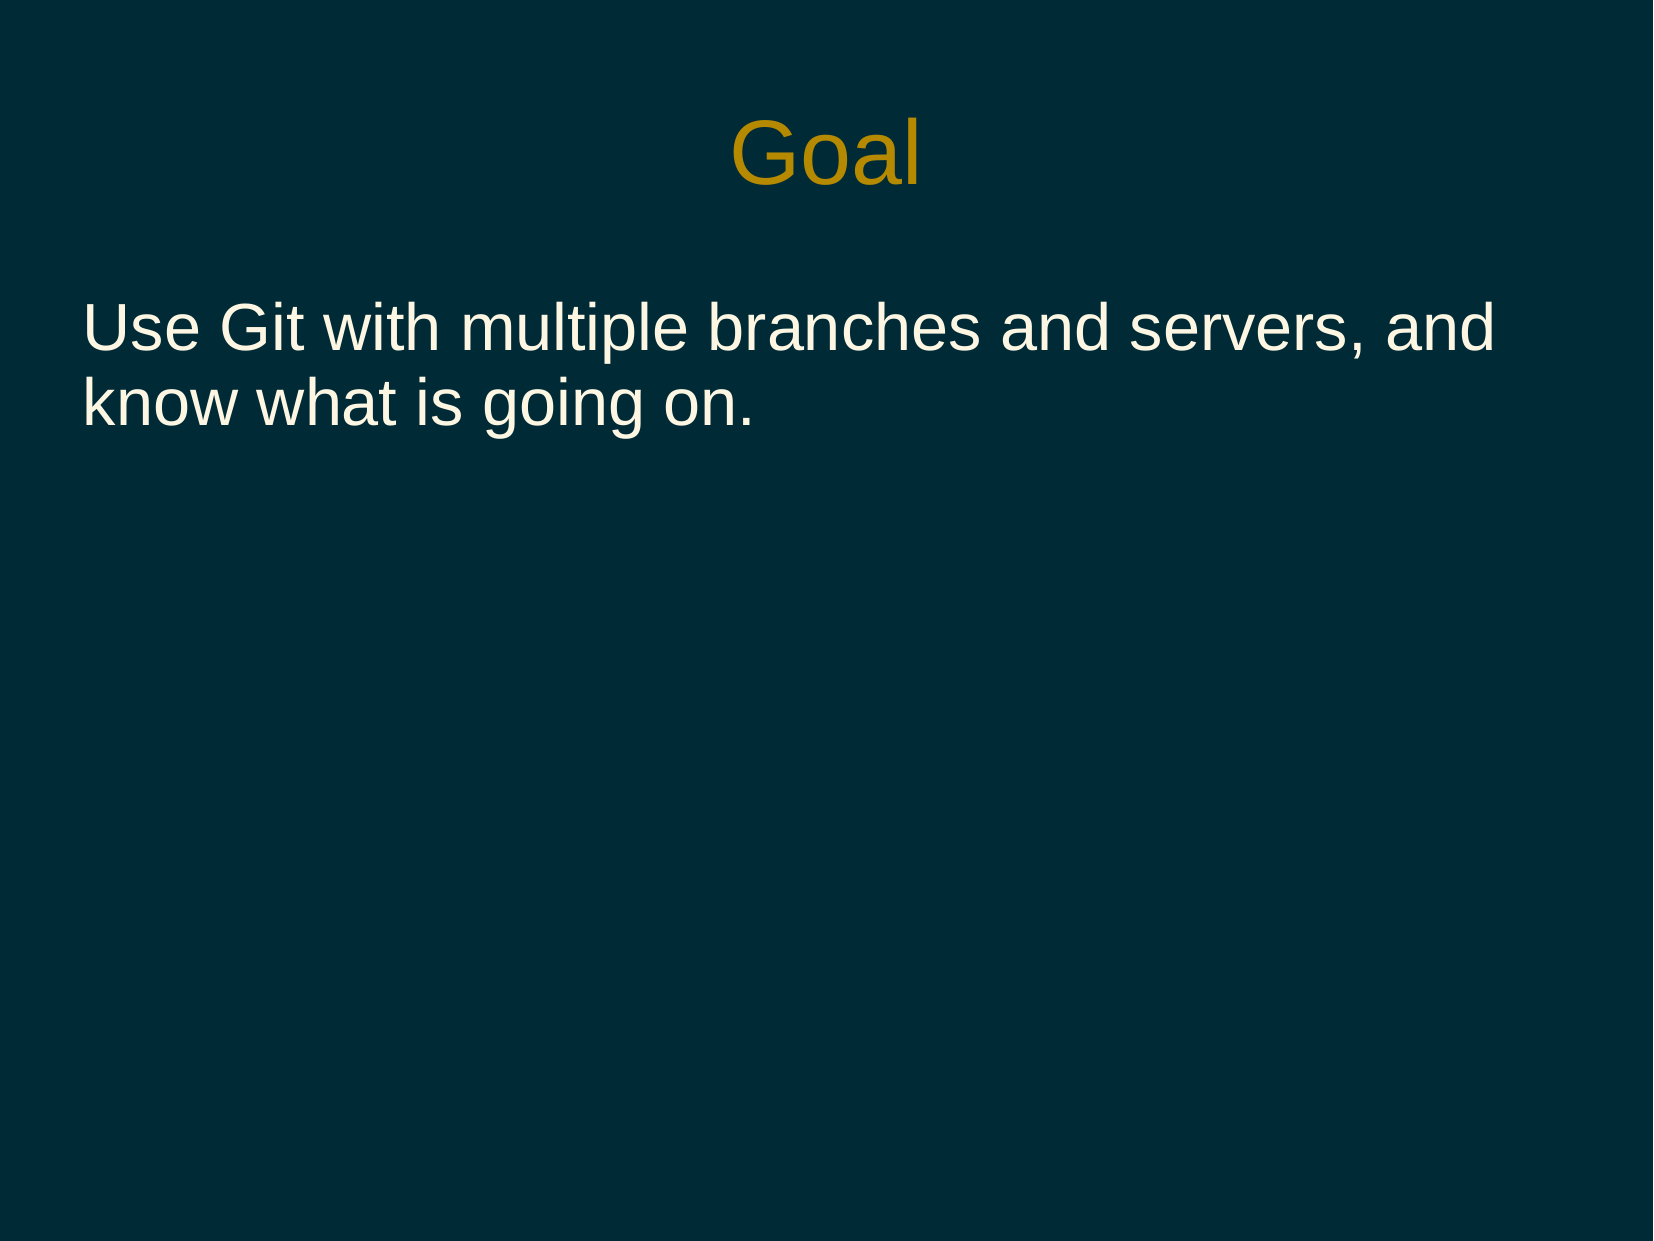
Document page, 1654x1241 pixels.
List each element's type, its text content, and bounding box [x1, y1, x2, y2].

list Use Git with multiple branches and servers, and know what is going on. [82, 290, 1571, 1109]
title Goal [82, 49, 1571, 257]
